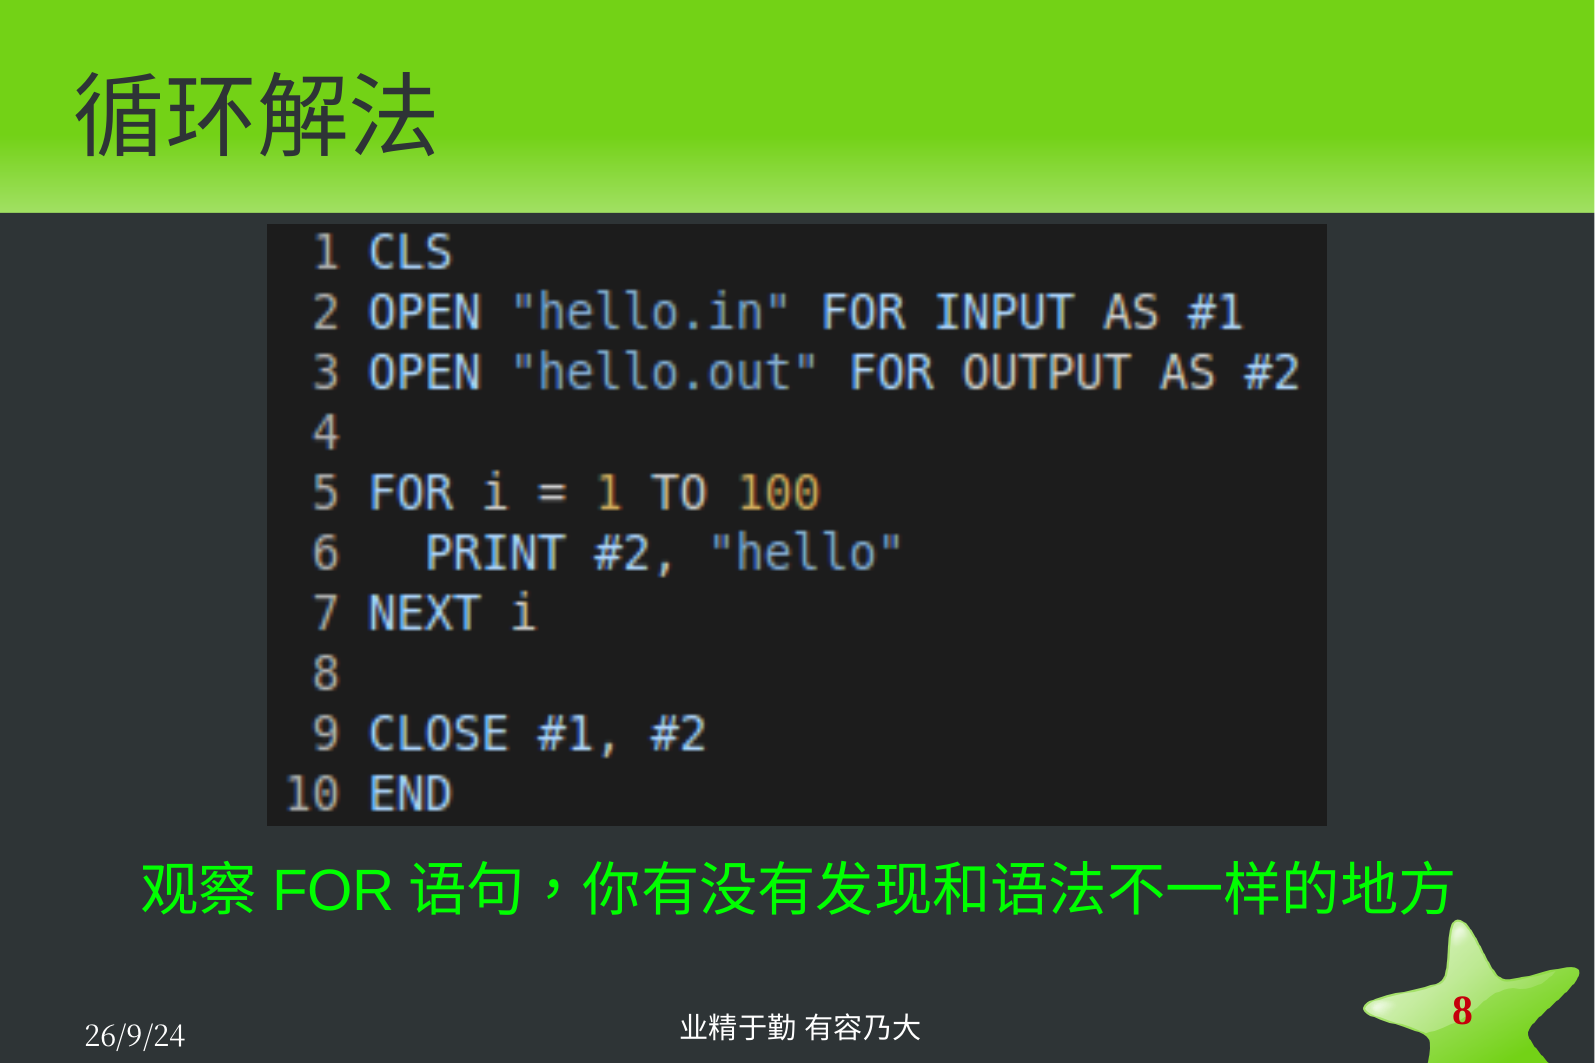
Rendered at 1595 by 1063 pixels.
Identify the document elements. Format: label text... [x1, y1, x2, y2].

picture [0, 0, 1595, 1063]
title 循环解法 [74, 25, 1510, 203]
text_box 观察FOR语句，你有没有发现和语法不一样的地方 [125, 840, 1470, 924]
